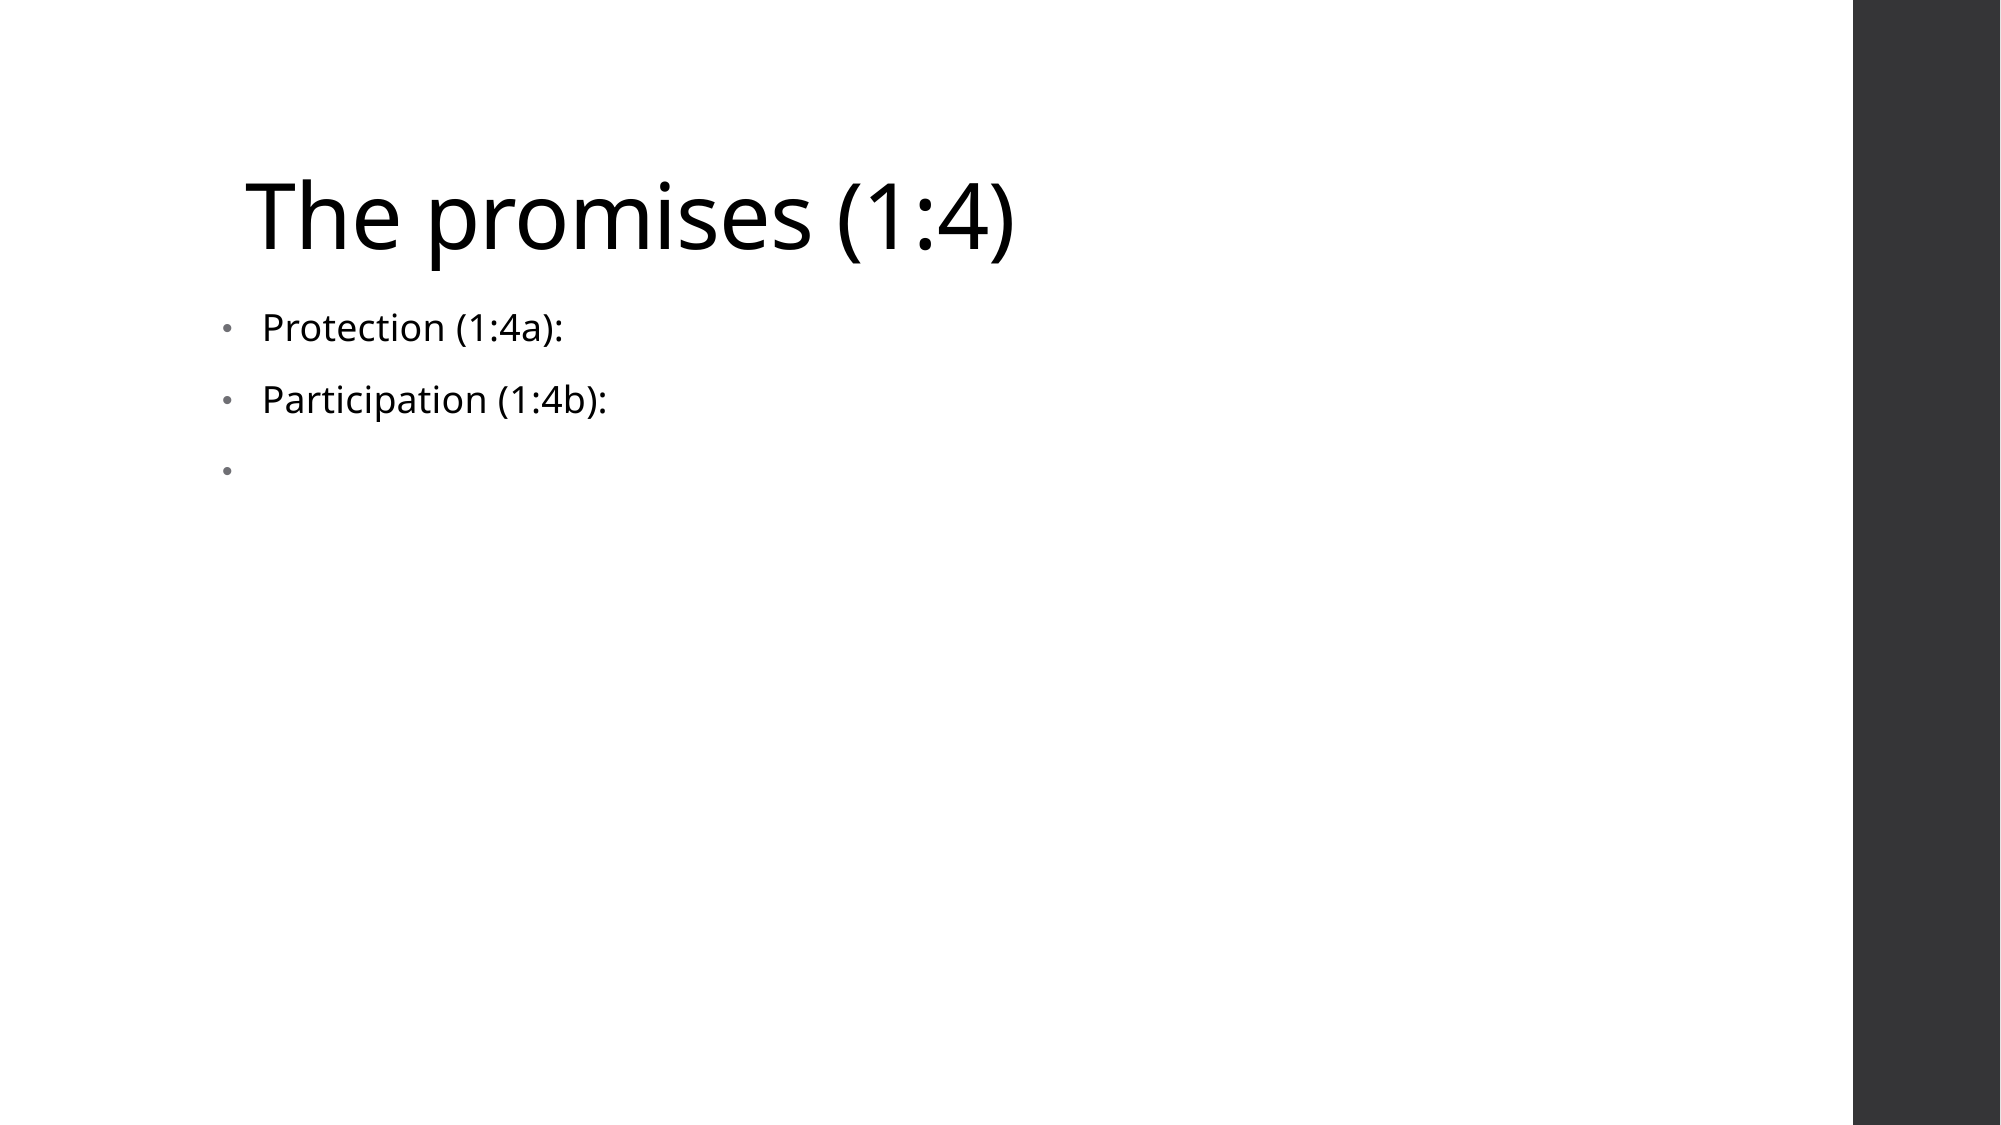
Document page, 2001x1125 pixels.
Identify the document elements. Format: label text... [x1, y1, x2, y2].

list Protection (1:4a): Participation (1:4b): [206, 299, 1617, 1014]
title The promises (1:4) [206, 60, 1797, 278]
